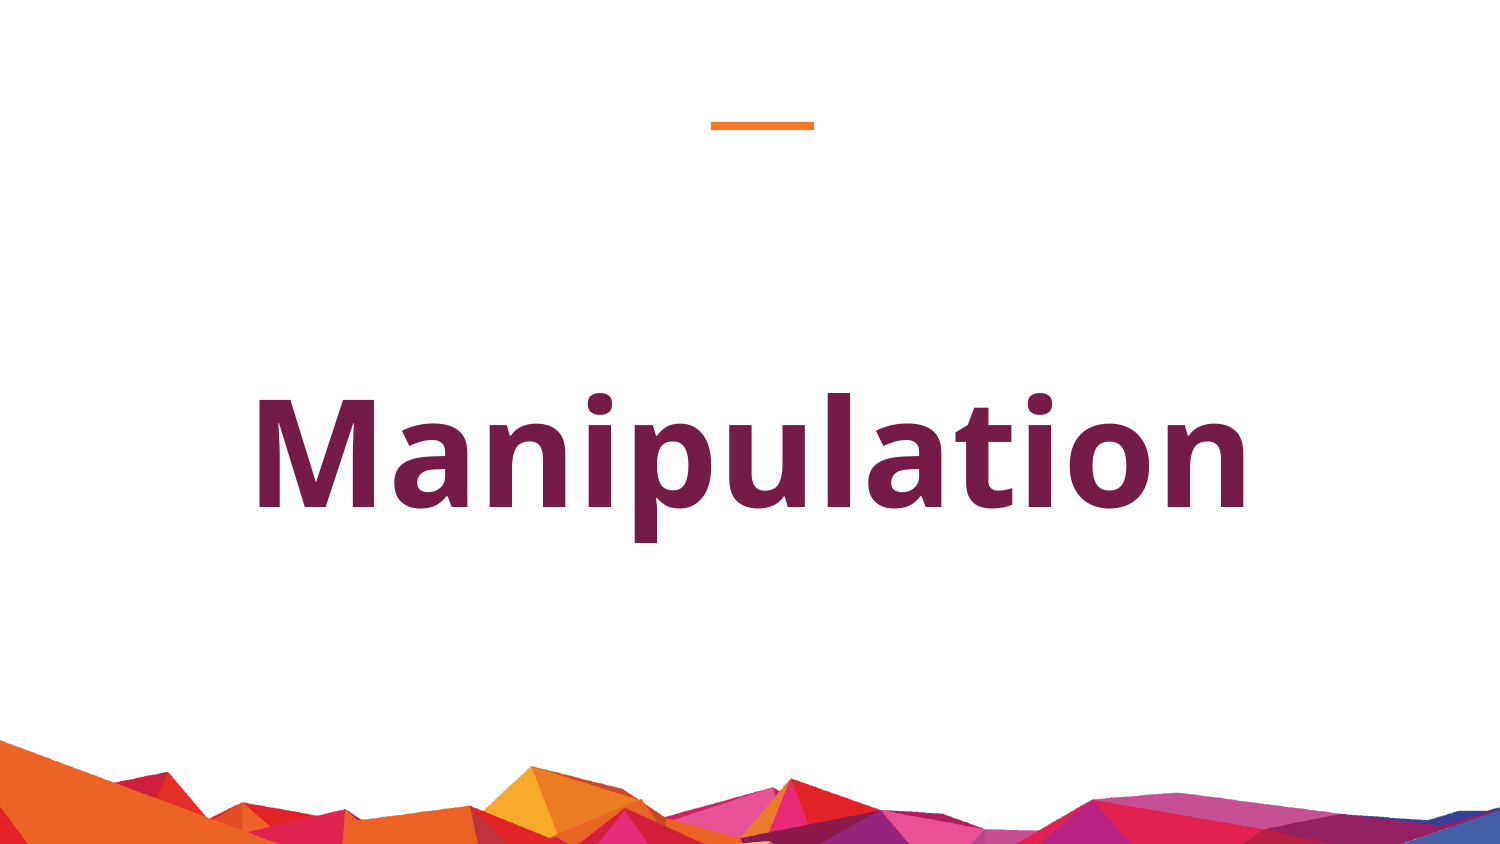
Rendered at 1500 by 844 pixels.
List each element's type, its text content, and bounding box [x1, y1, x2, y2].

picture [0, 740, 1500, 844]
text_box Manipulation [75, 38, 1426, 730]
